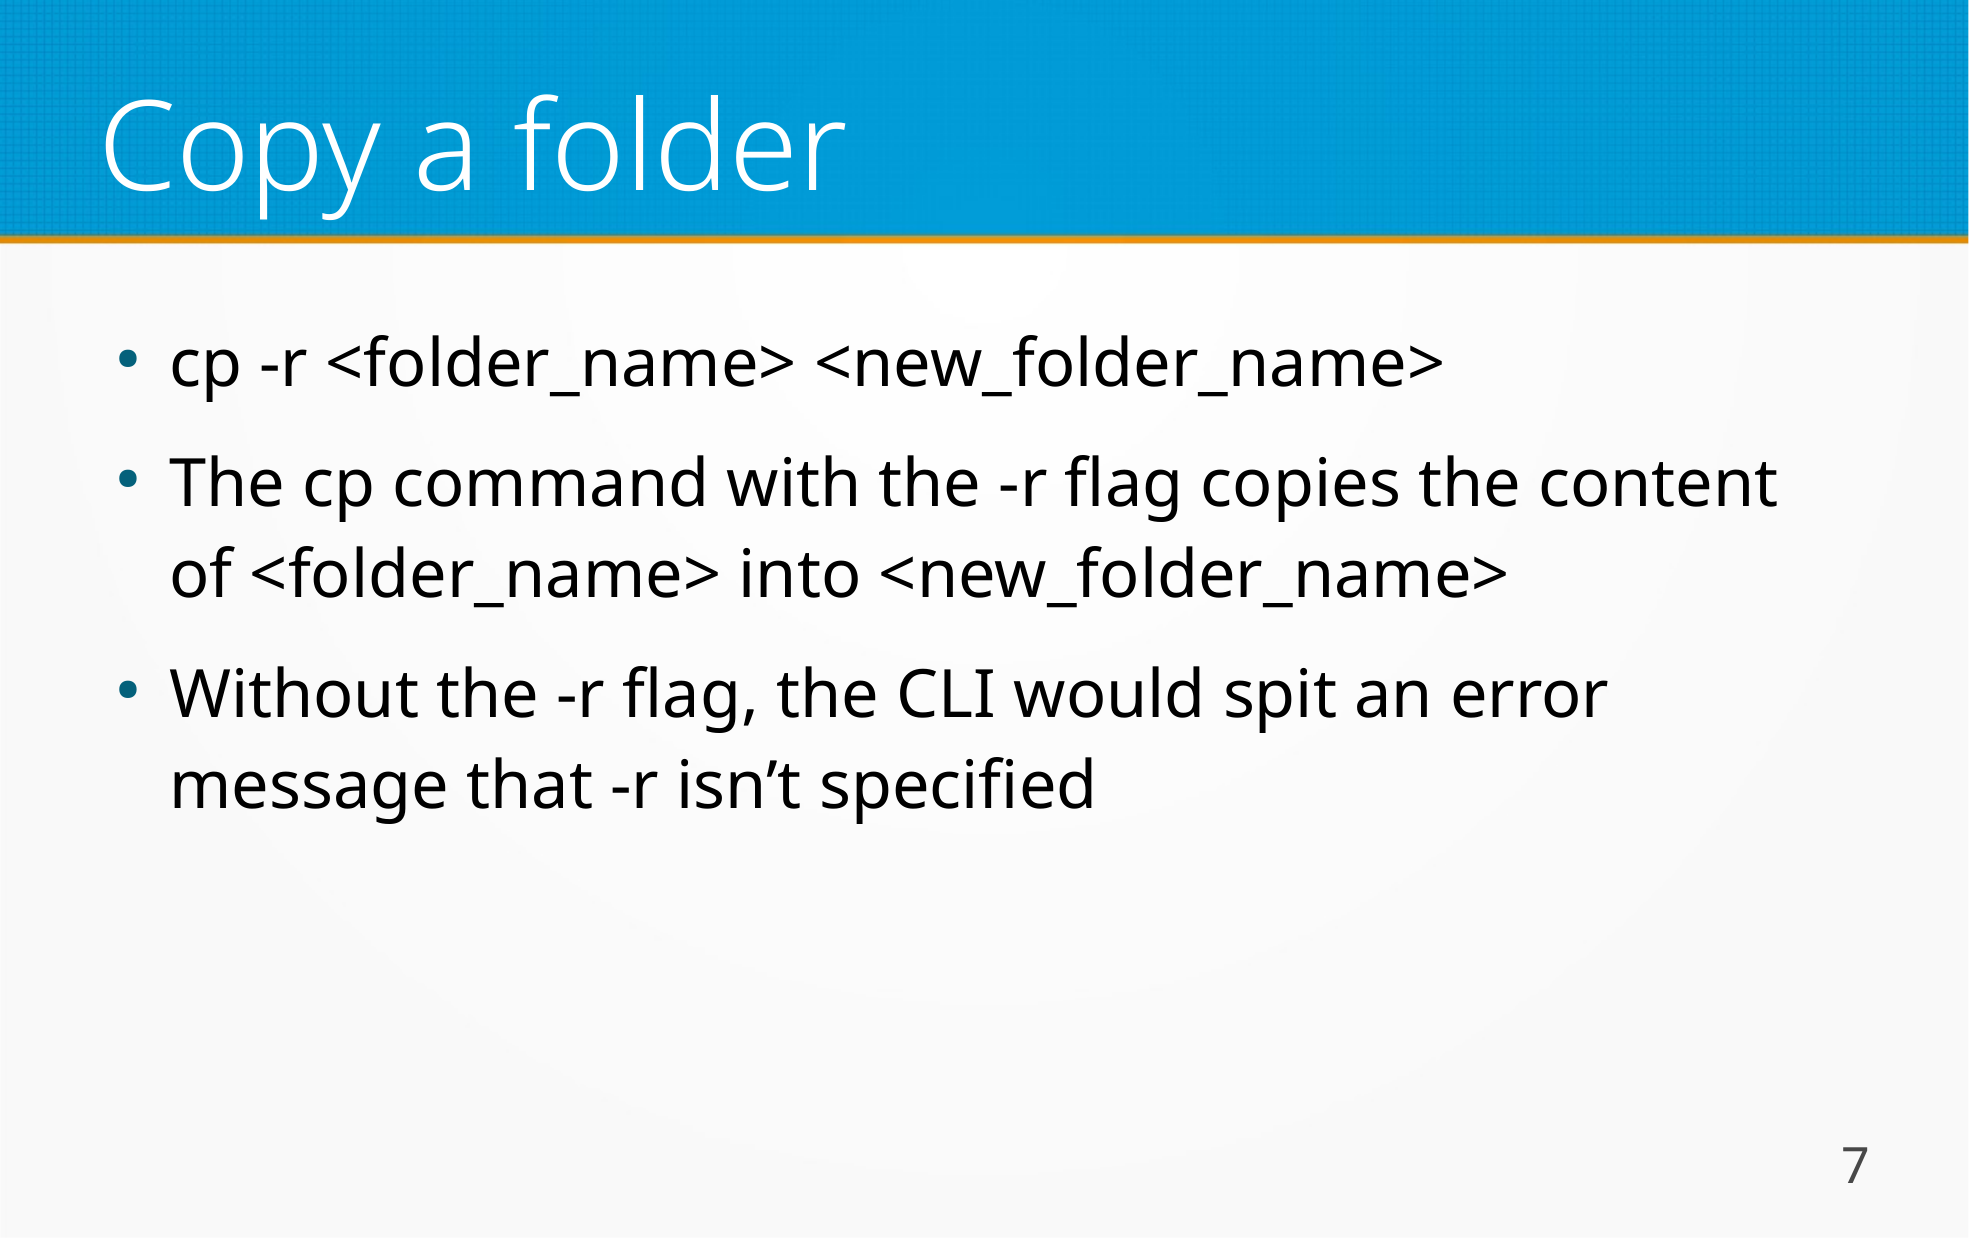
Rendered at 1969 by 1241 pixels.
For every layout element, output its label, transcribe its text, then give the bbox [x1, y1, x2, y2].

title Copy a folder [98, 19, 1870, 227]
list cp -r <folder_name> <new_folder_name> The cp command with the -r flag copies the content of <folder_name> into <new_folder_name> Without the -r flag, the CLI would spit an error message that -r isn’t specified [98, 315, 1861, 1081]
picture [0, 233, 1969, 1241]
